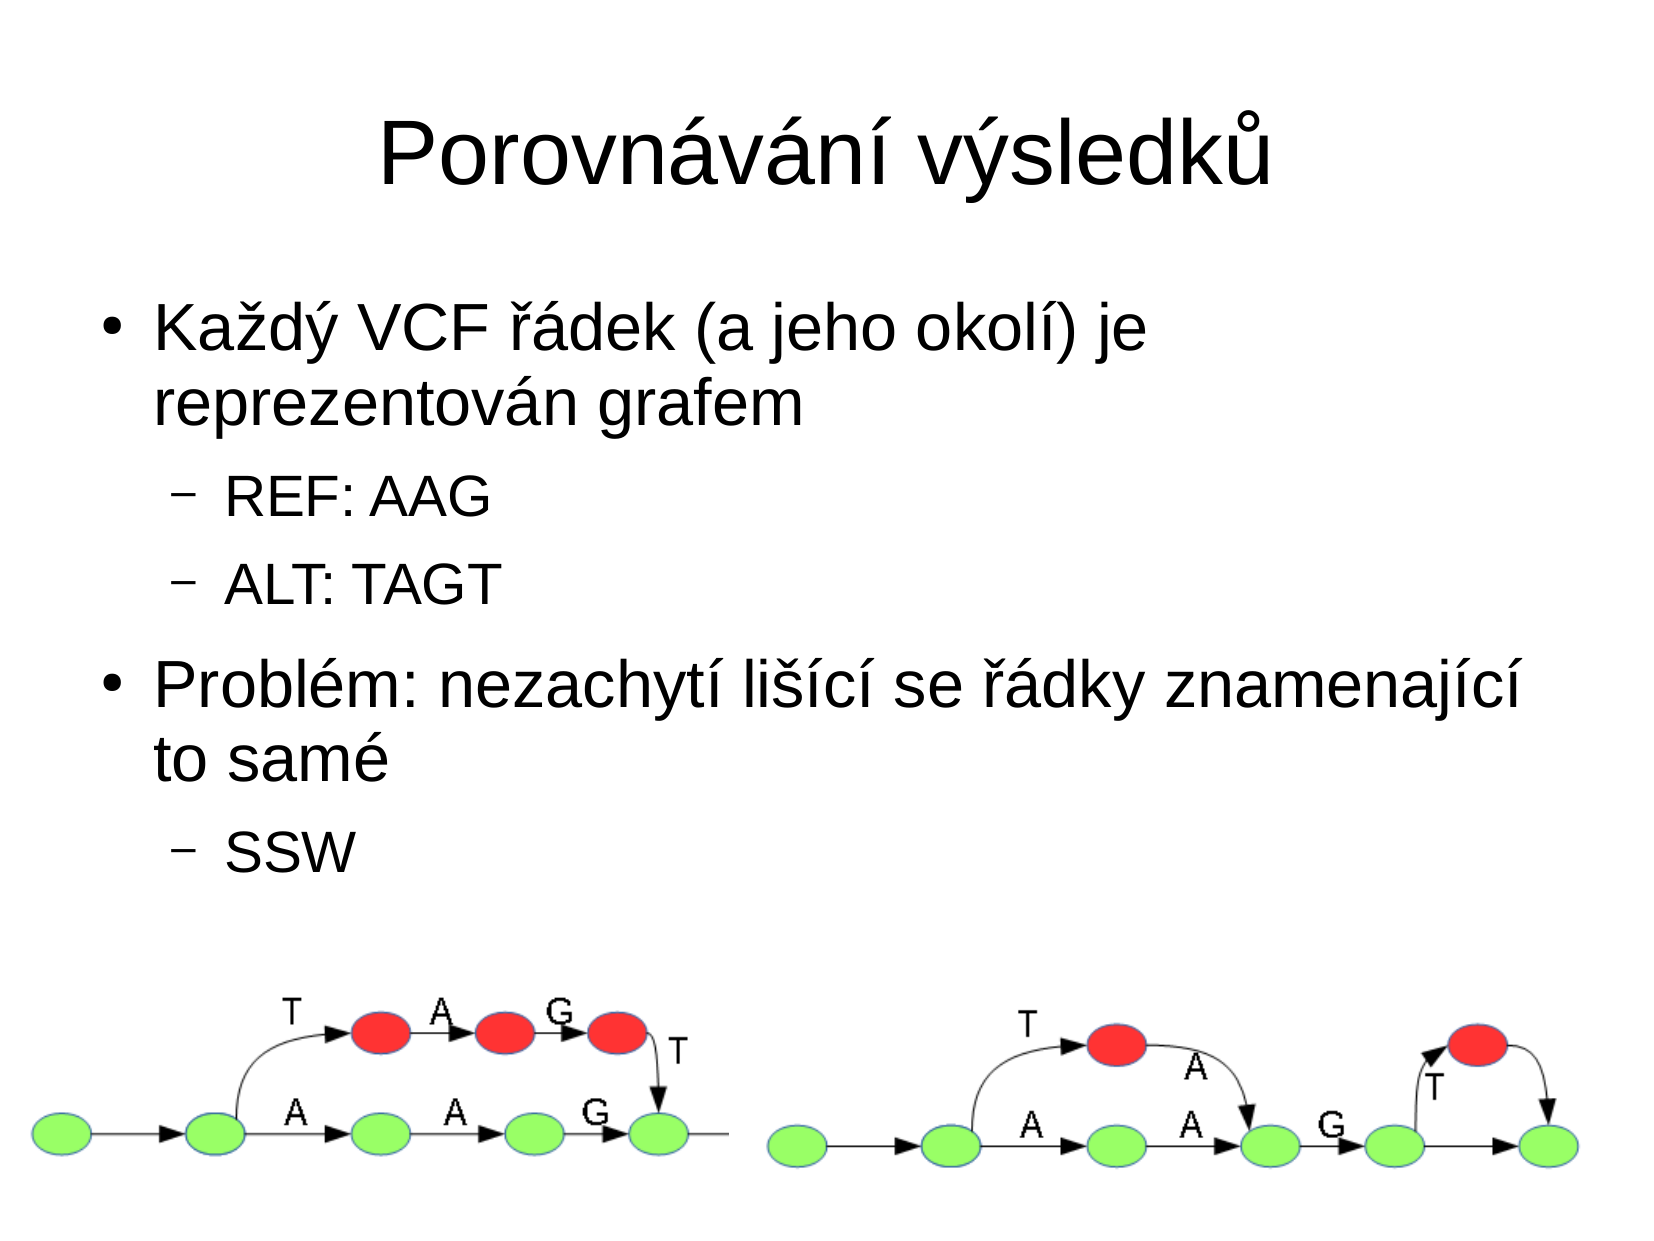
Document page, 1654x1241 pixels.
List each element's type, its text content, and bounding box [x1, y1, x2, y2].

list Každý VCF řádek (a jeho okolí) je reprezentován grafem REF: AAG ALT: TAGT Problém: nezachytí lišící se řádky znamenající to samé SSW [82, 290, 1571, 979]
picture [17, 965, 1607, 1182]
title Porovnávání výsledků [82, 49, 1571, 257]
